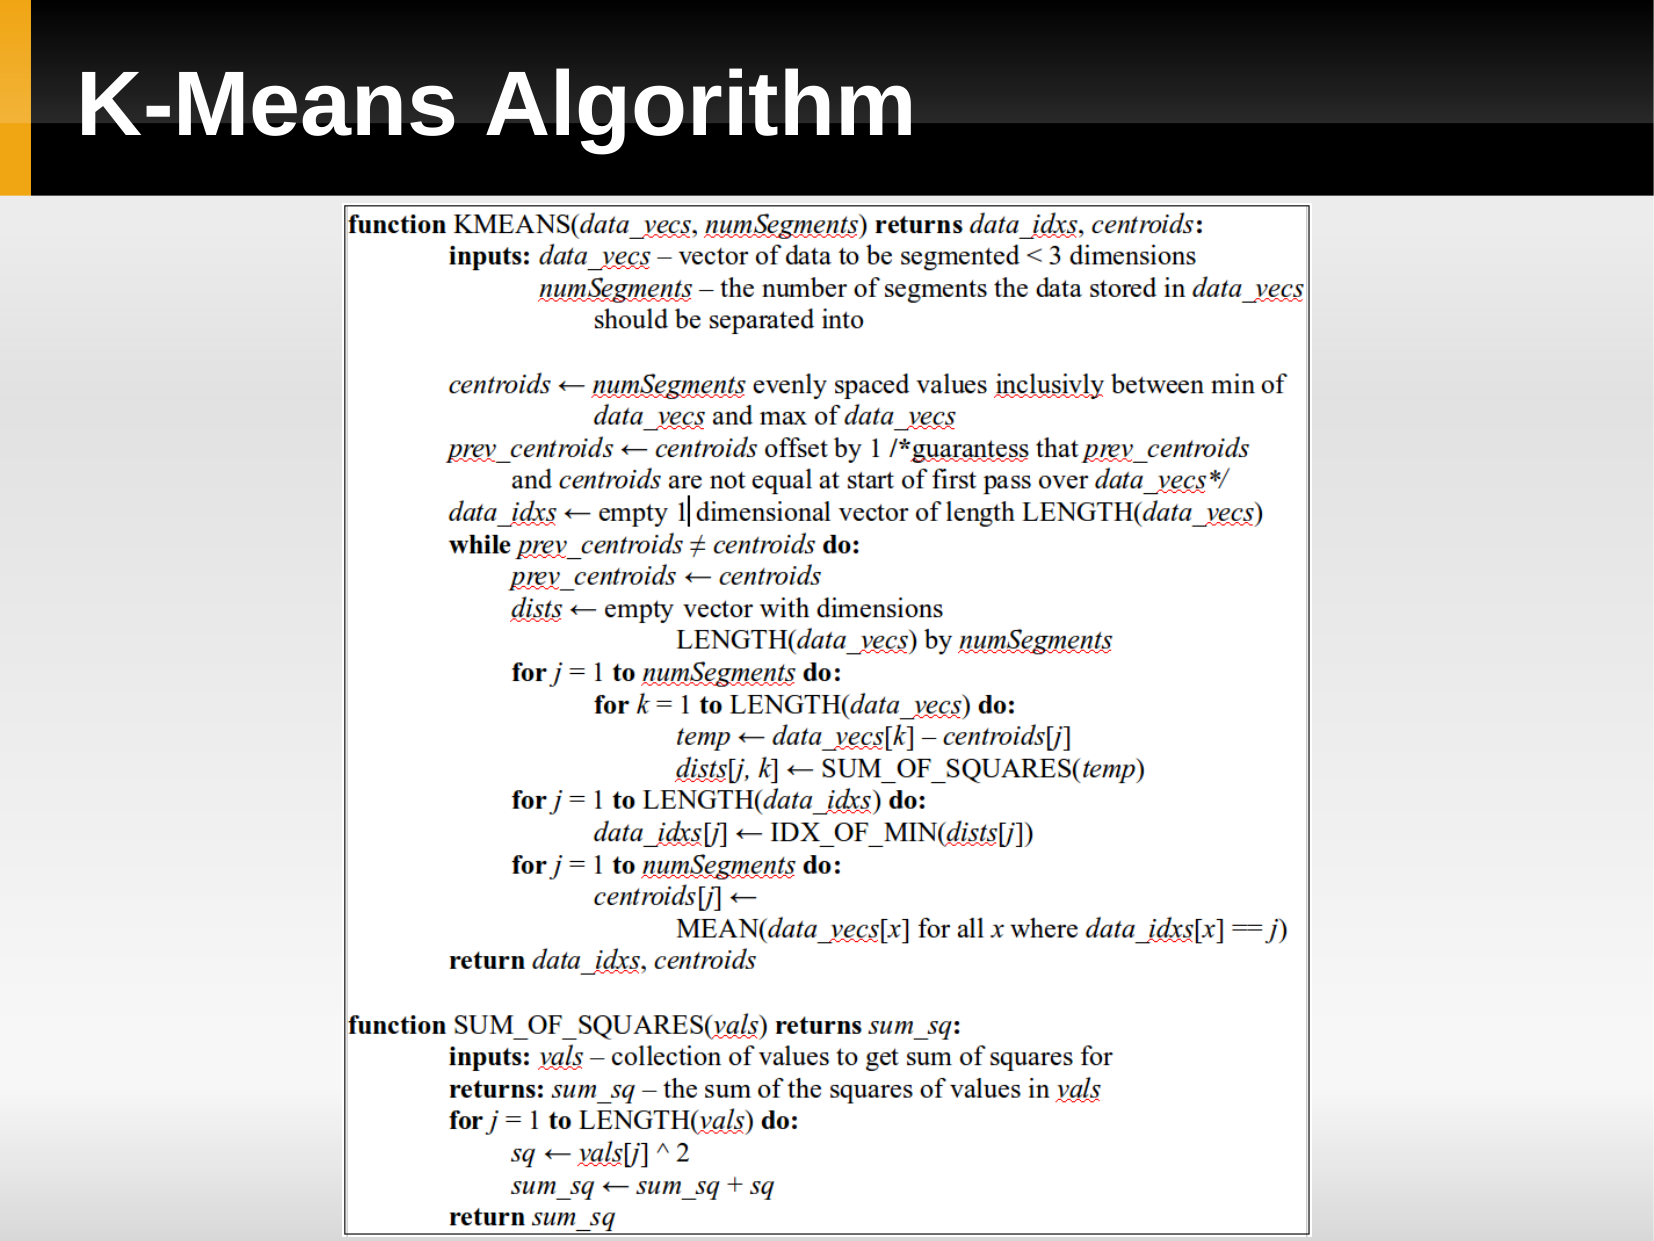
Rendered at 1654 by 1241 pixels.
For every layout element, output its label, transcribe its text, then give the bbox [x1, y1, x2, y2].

picture [0, 0, 1654, 1241]
title K-Means Algorithm [76, 0, 1565, 208]
